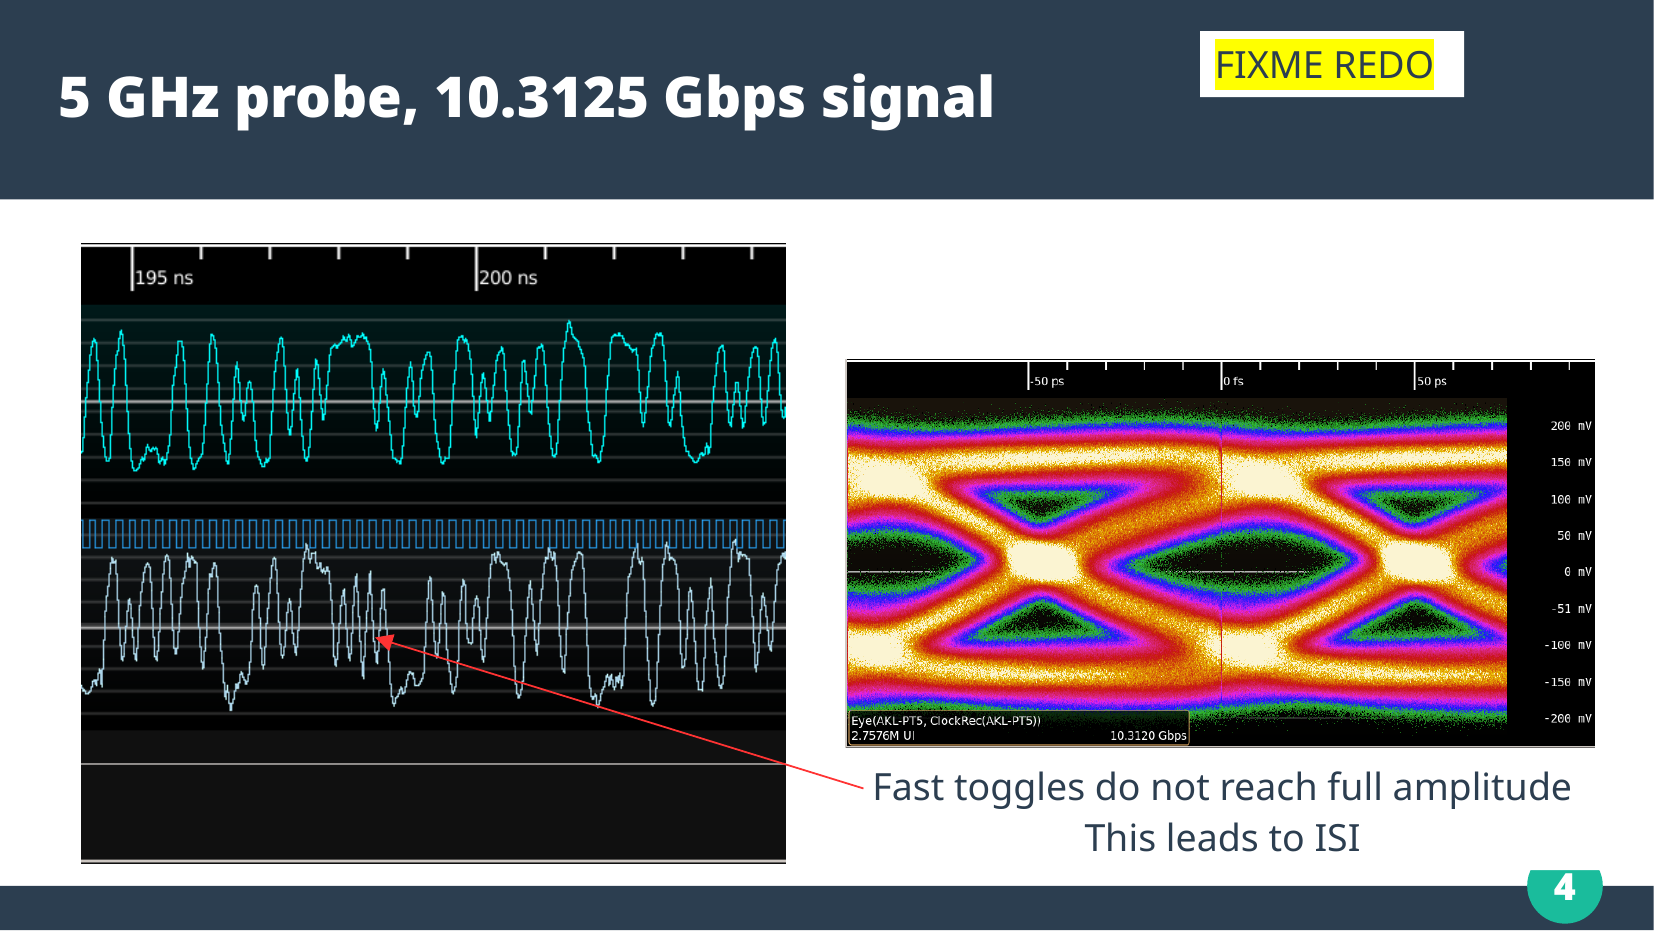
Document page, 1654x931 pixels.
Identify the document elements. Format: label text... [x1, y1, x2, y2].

picture [81, 243, 786, 864]
picture [845, 359, 1595, 748]
text_box FIXME REDO [1200, 34, 1465, 94]
text_box Fast toggles do not reach full amplitude This leads to ISI [857, 760, 1634, 863]
title 5 GHz probe, 10.3125 Gbps signal [59, 37, 1595, 155]
